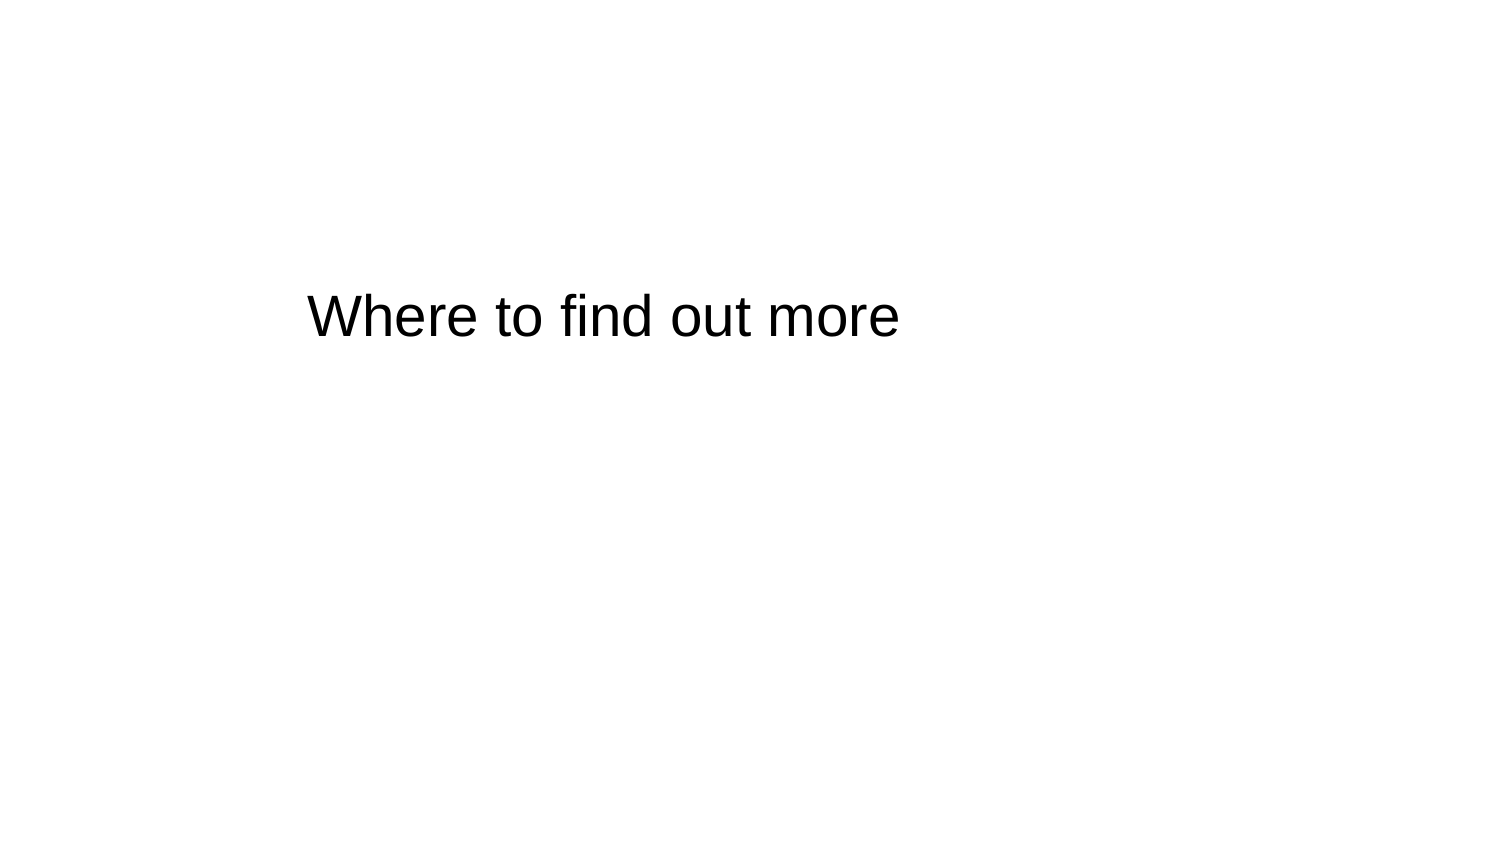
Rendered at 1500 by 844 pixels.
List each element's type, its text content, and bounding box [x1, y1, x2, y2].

title Where to find out more [292, 263, 1263, 393]
